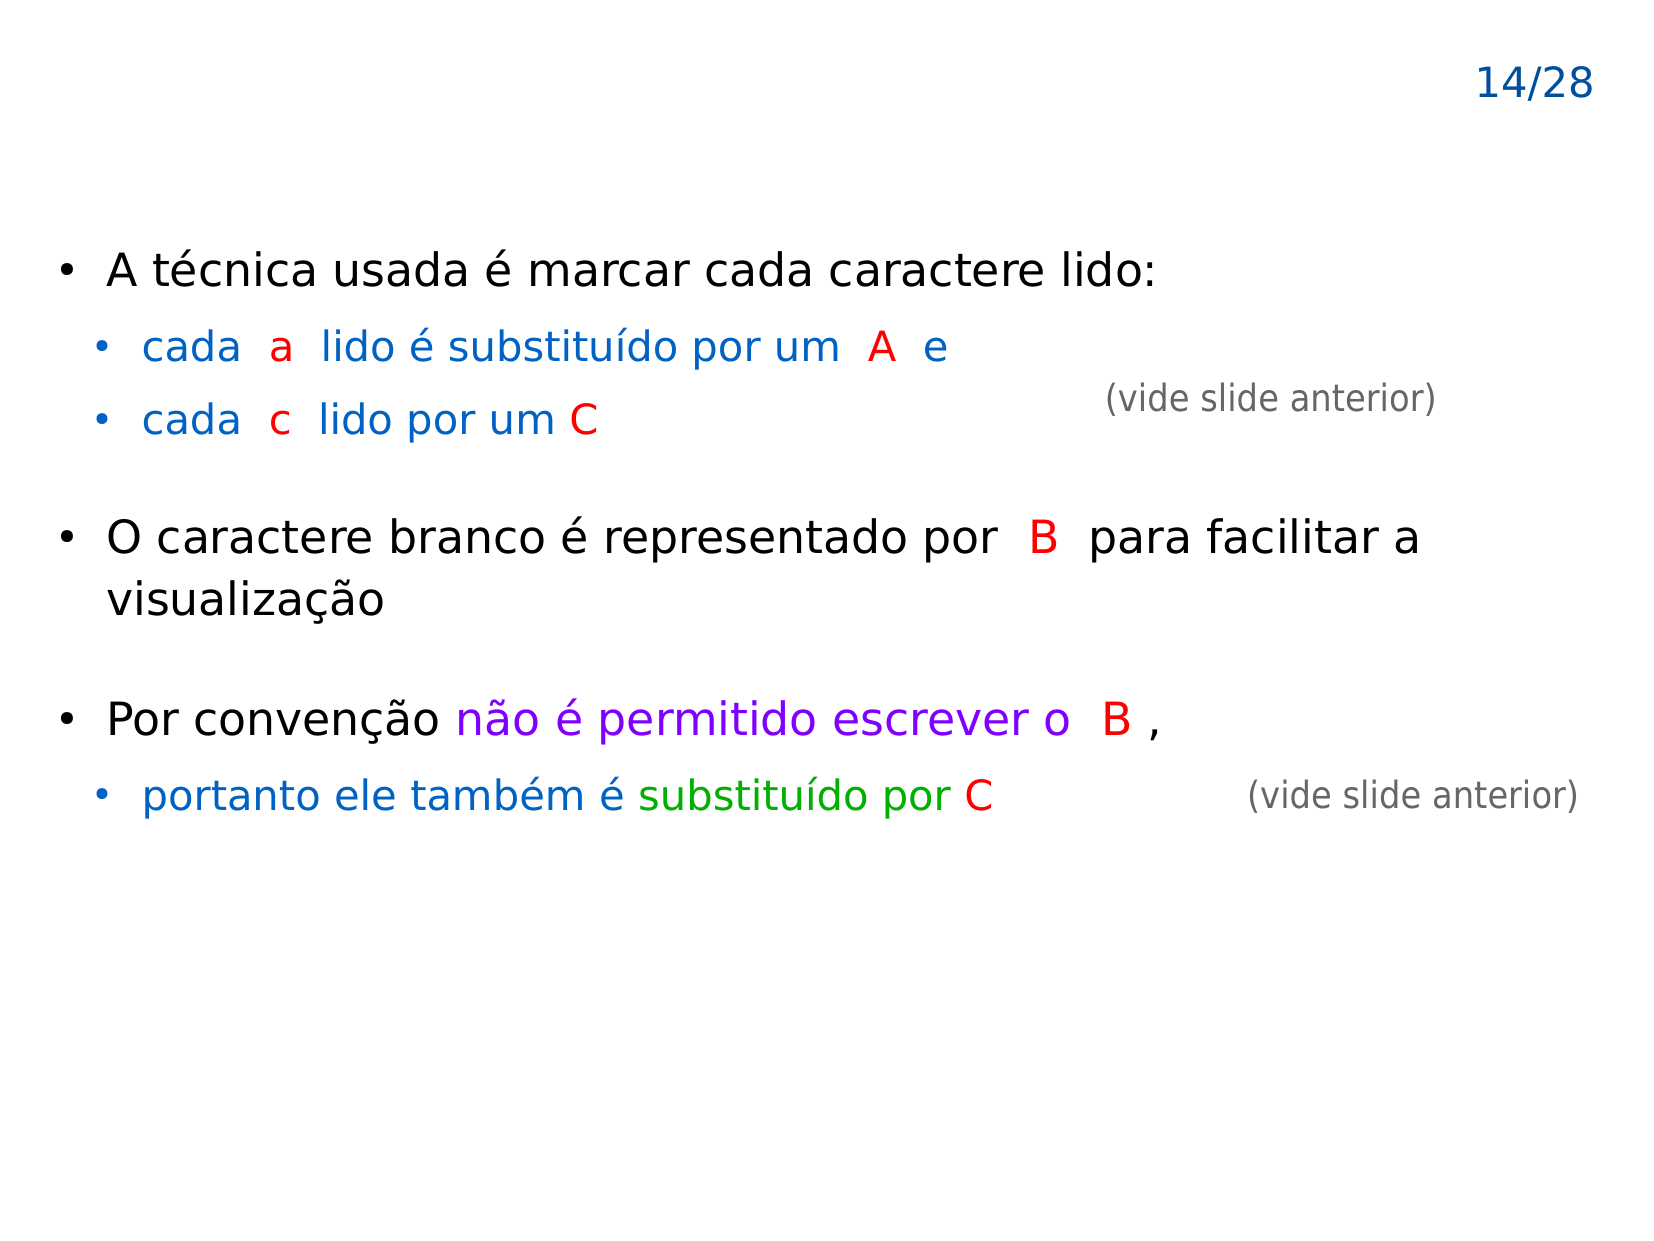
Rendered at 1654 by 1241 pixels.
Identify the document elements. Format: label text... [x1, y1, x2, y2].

list A técnica usada é marcar cada caractere lido: cada a lido é substituído por um A e cada c lido por um C O caractere branco é representado por B para facilitar a visualização Por convenção não é permitido escrever o B , portanto ele também é substituído por C [59, 236, 1595, 1211]
text_box (vide slide anterior) [1232, 759, 1595, 825]
text_box (vide slide anterior) [1090, 363, 1453, 429]
